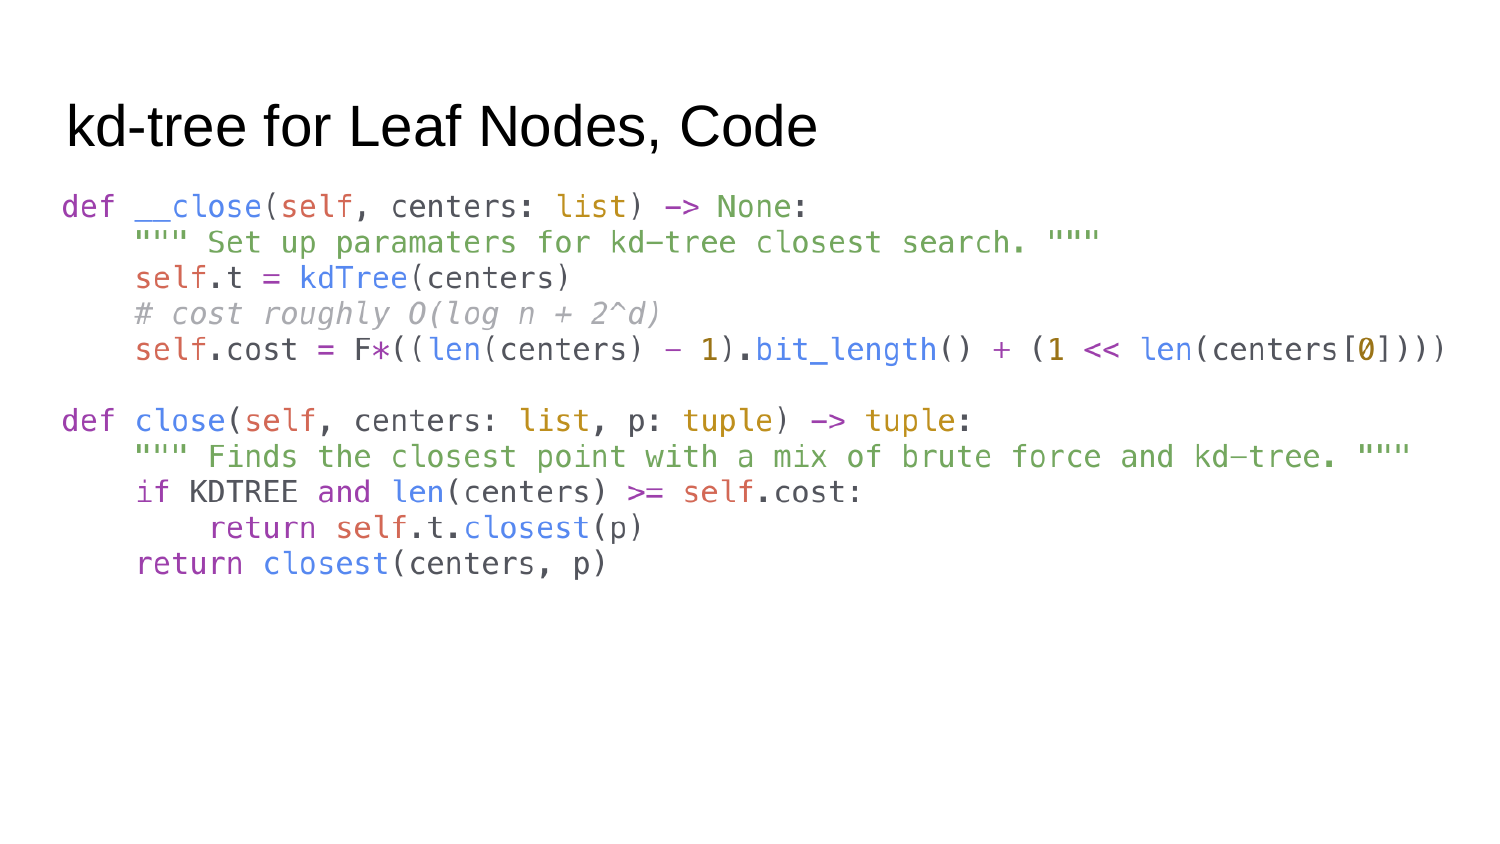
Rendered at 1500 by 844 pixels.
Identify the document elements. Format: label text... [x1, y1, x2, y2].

picture [51, 188, 1449, 587]
title kd-tree for Leaf Nodes, Code [51, 72, 1449, 167]
